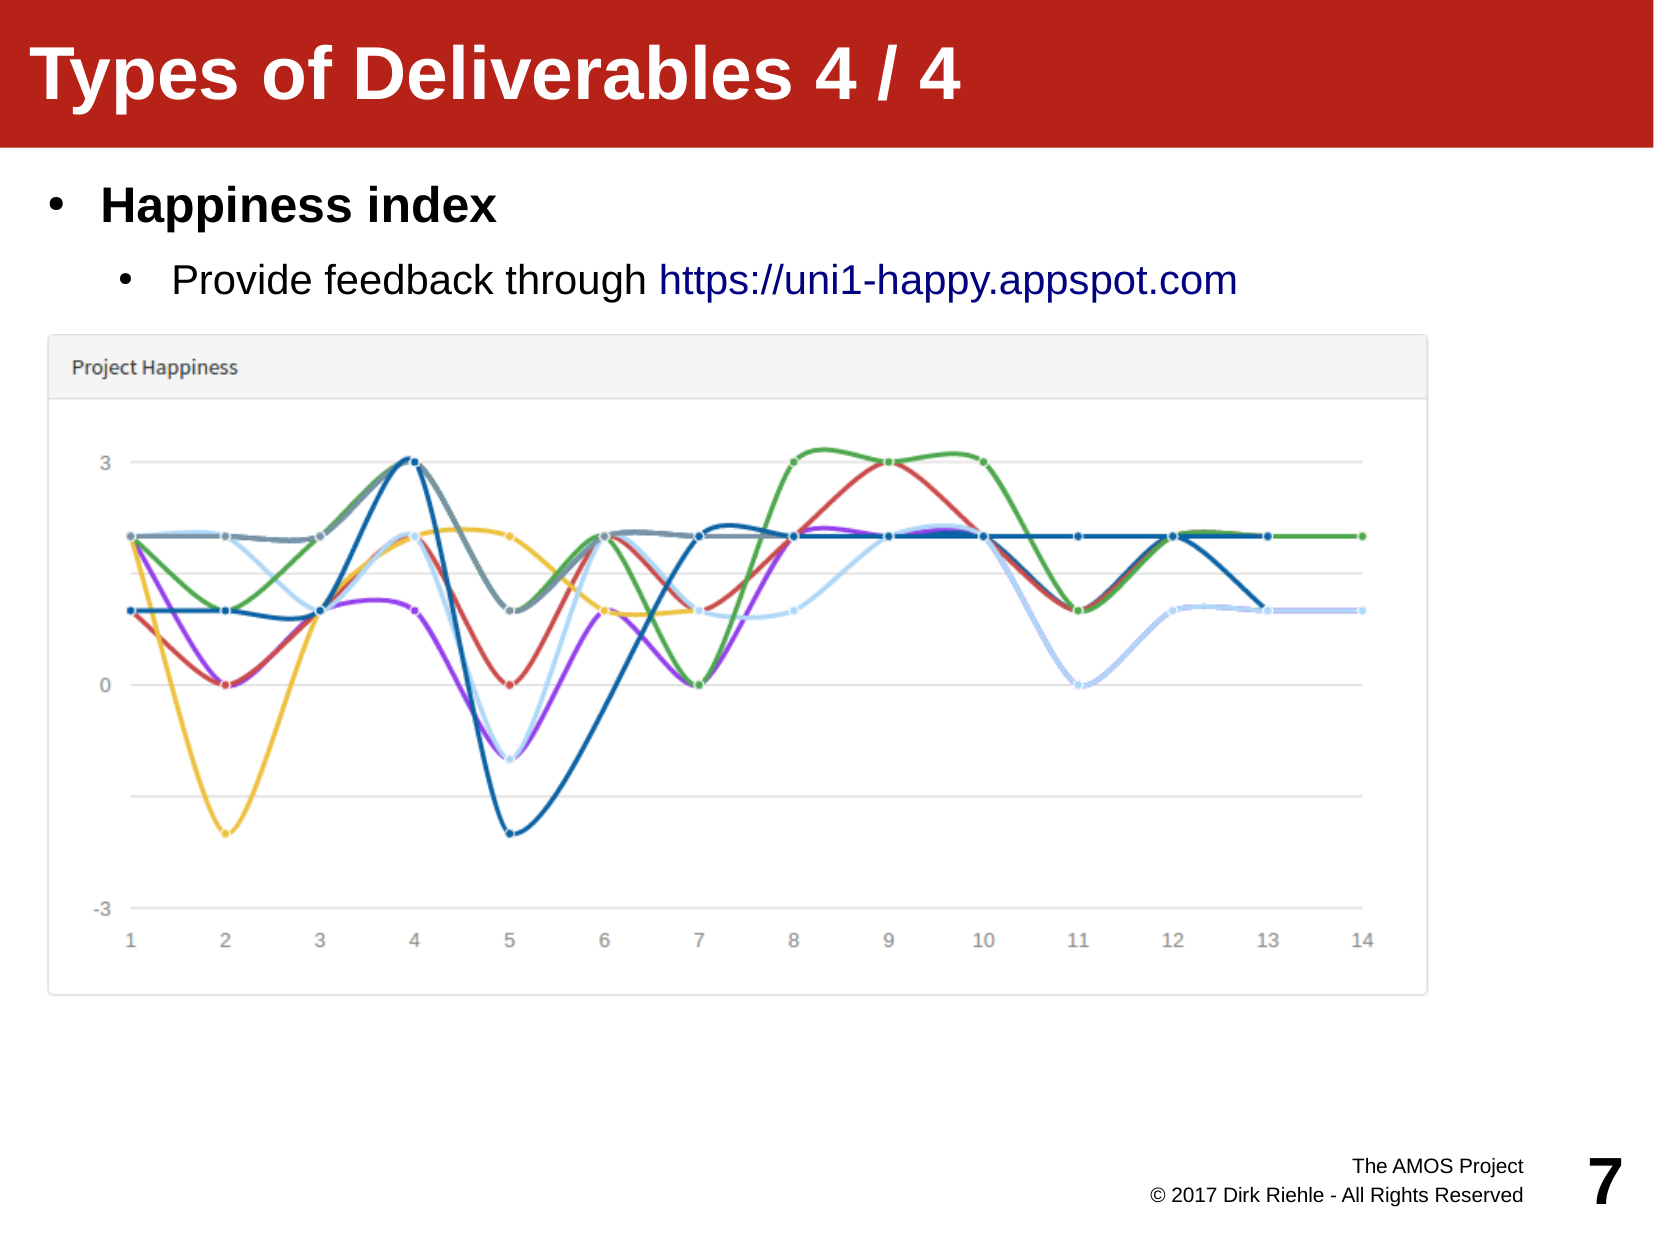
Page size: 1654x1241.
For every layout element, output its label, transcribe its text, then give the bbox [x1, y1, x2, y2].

list Happiness index Provide feedback through https://uni1-happy.appspot.com [29, 177, 1625, 1063]
title Types of Deliverables 4 / 4 [0, 0, 1654, 148]
picture [46, 334, 1430, 999]
